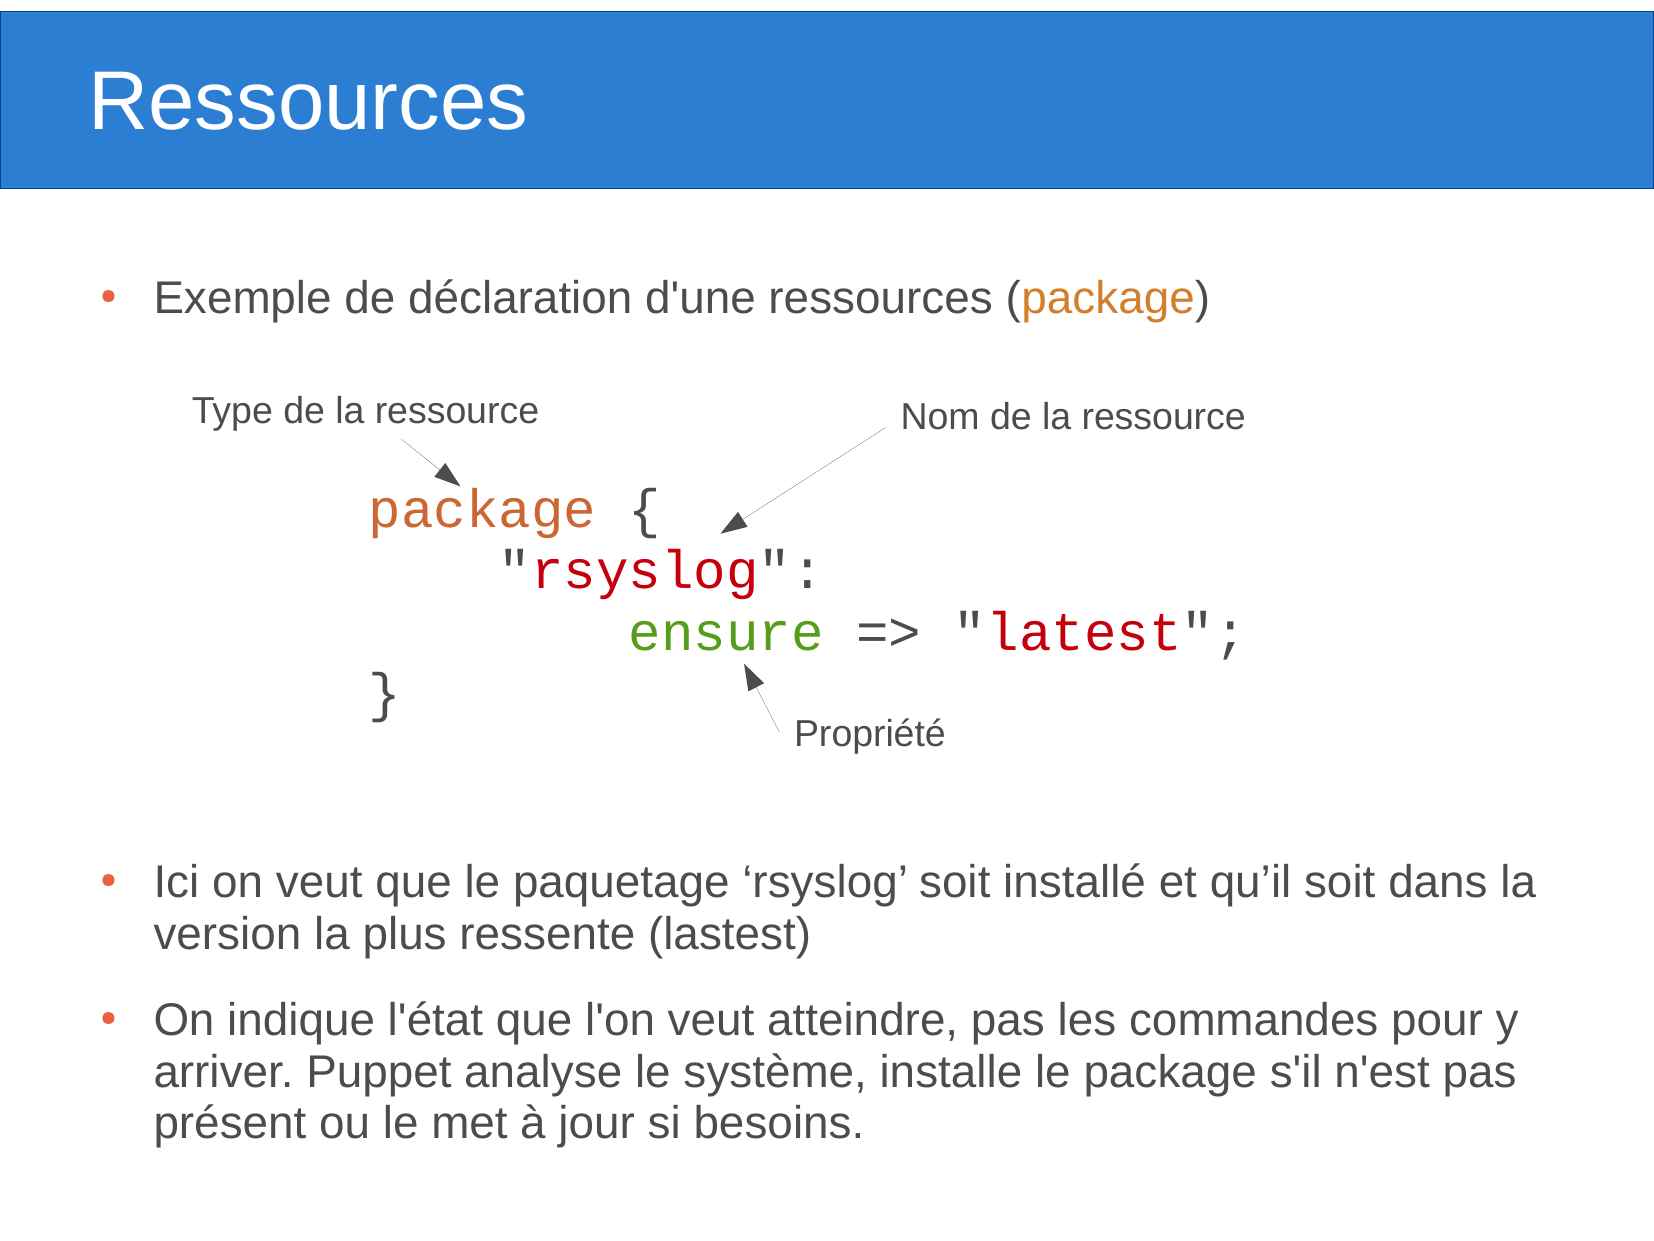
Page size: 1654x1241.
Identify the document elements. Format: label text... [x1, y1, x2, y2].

title Ressources [0, 11, 1654, 189]
list Ici on veut que le paquetage ‘rsyslog’ soit installé et qu’il soit dans la version la plus ressente (lastest) On indique l'état que l'on veut atteindre, pas les commandes pour y arriver. Puppet analyse le système, installe le package s'il n'est pas présent ou le met à jour si besoins. [82, 856, 1560, 1211]
list Exemple de déclaration d'une ressources (package) [82, 272, 1560, 367]
text_box Nom de la ressource [885, 327, 1371, 446]
text_box Propriété [779, 695, 1217, 762]
text_box Type de la ressource [177, 373, 709, 440]
text_box package { "rsyslog": ensure => "latest"; } [354, 474, 1359, 736]
